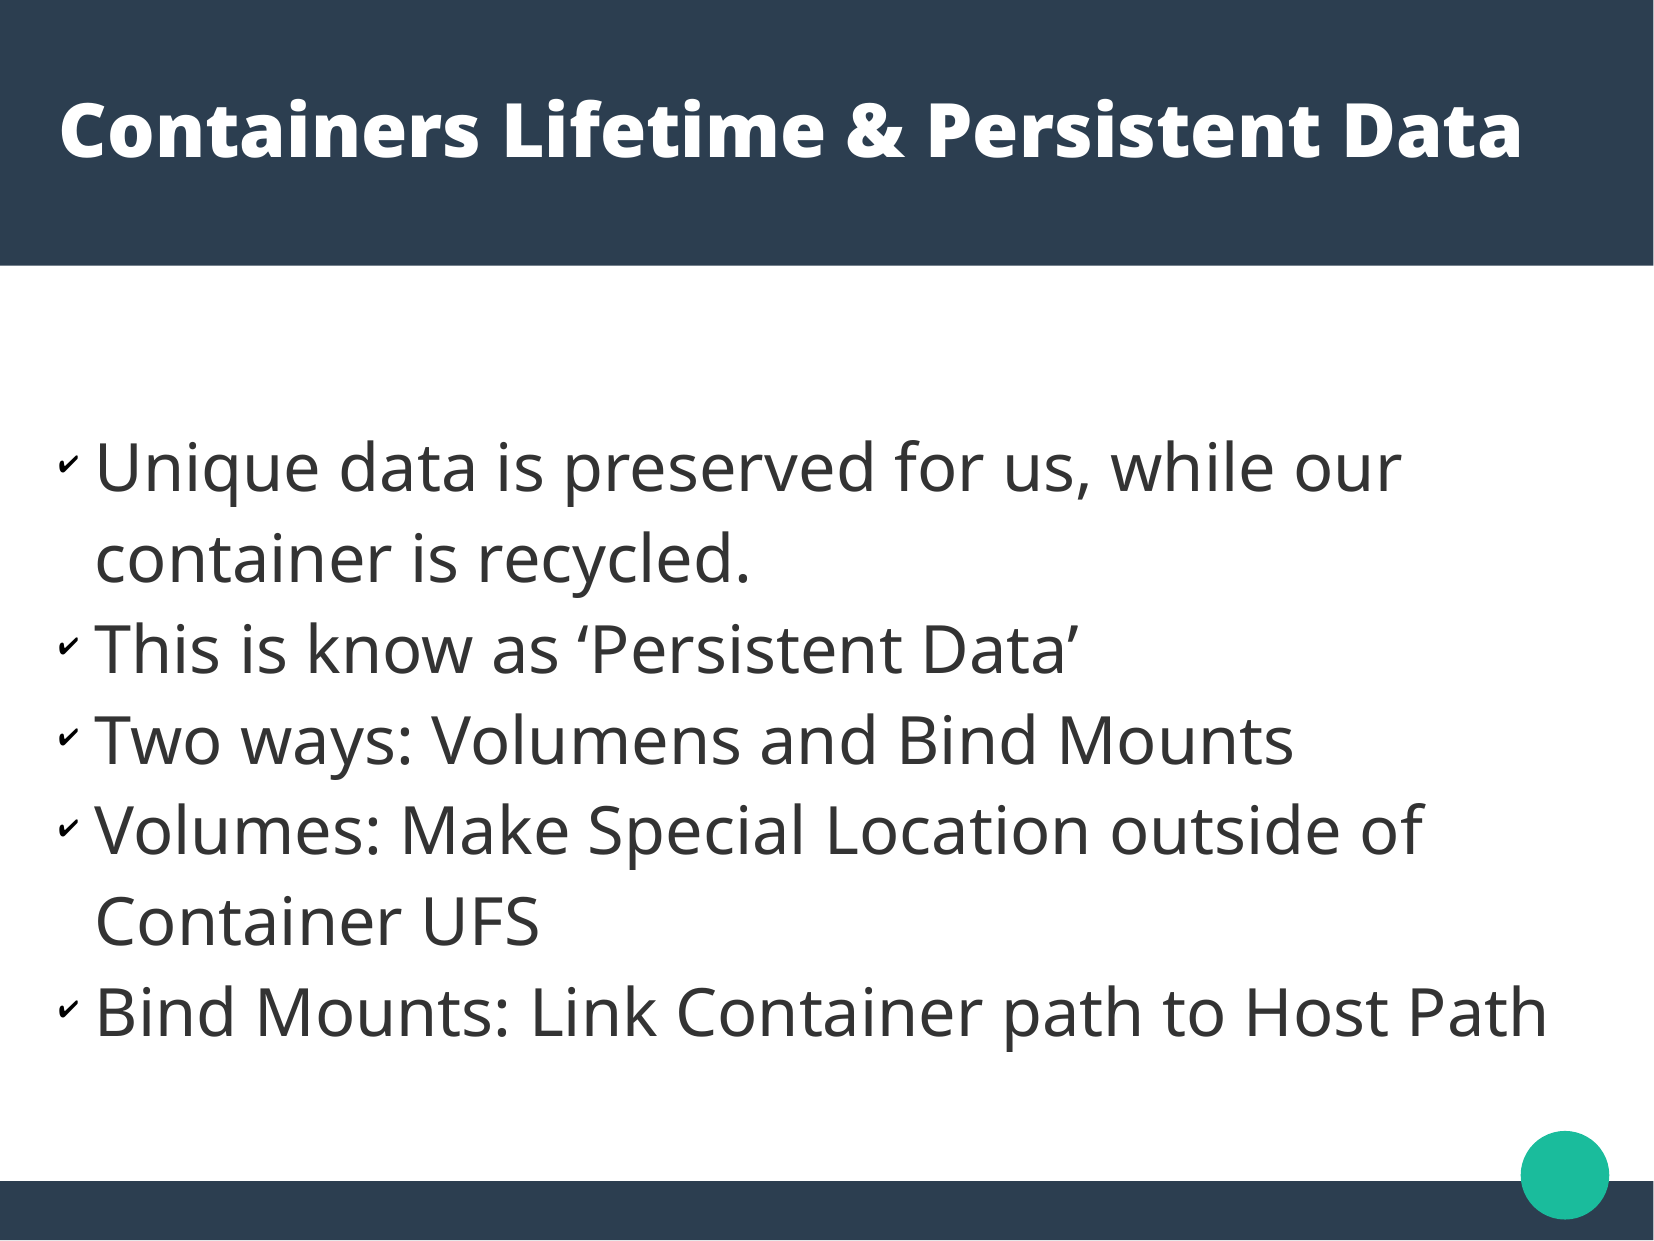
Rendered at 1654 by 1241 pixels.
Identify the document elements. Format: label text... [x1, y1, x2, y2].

title Containers Lifetime & Persistent Data [59, 40, 1595, 216]
subtitle Unique data is preserved for us, while our container is recycled. This is know as ‘Persistent Data’ Two ways: Volumens and Bind Mounts Volumes: Make Special Location outside of Container UFS Bind Mounts: Link Container path to Host Path [59, 291, 1595, 1186]
